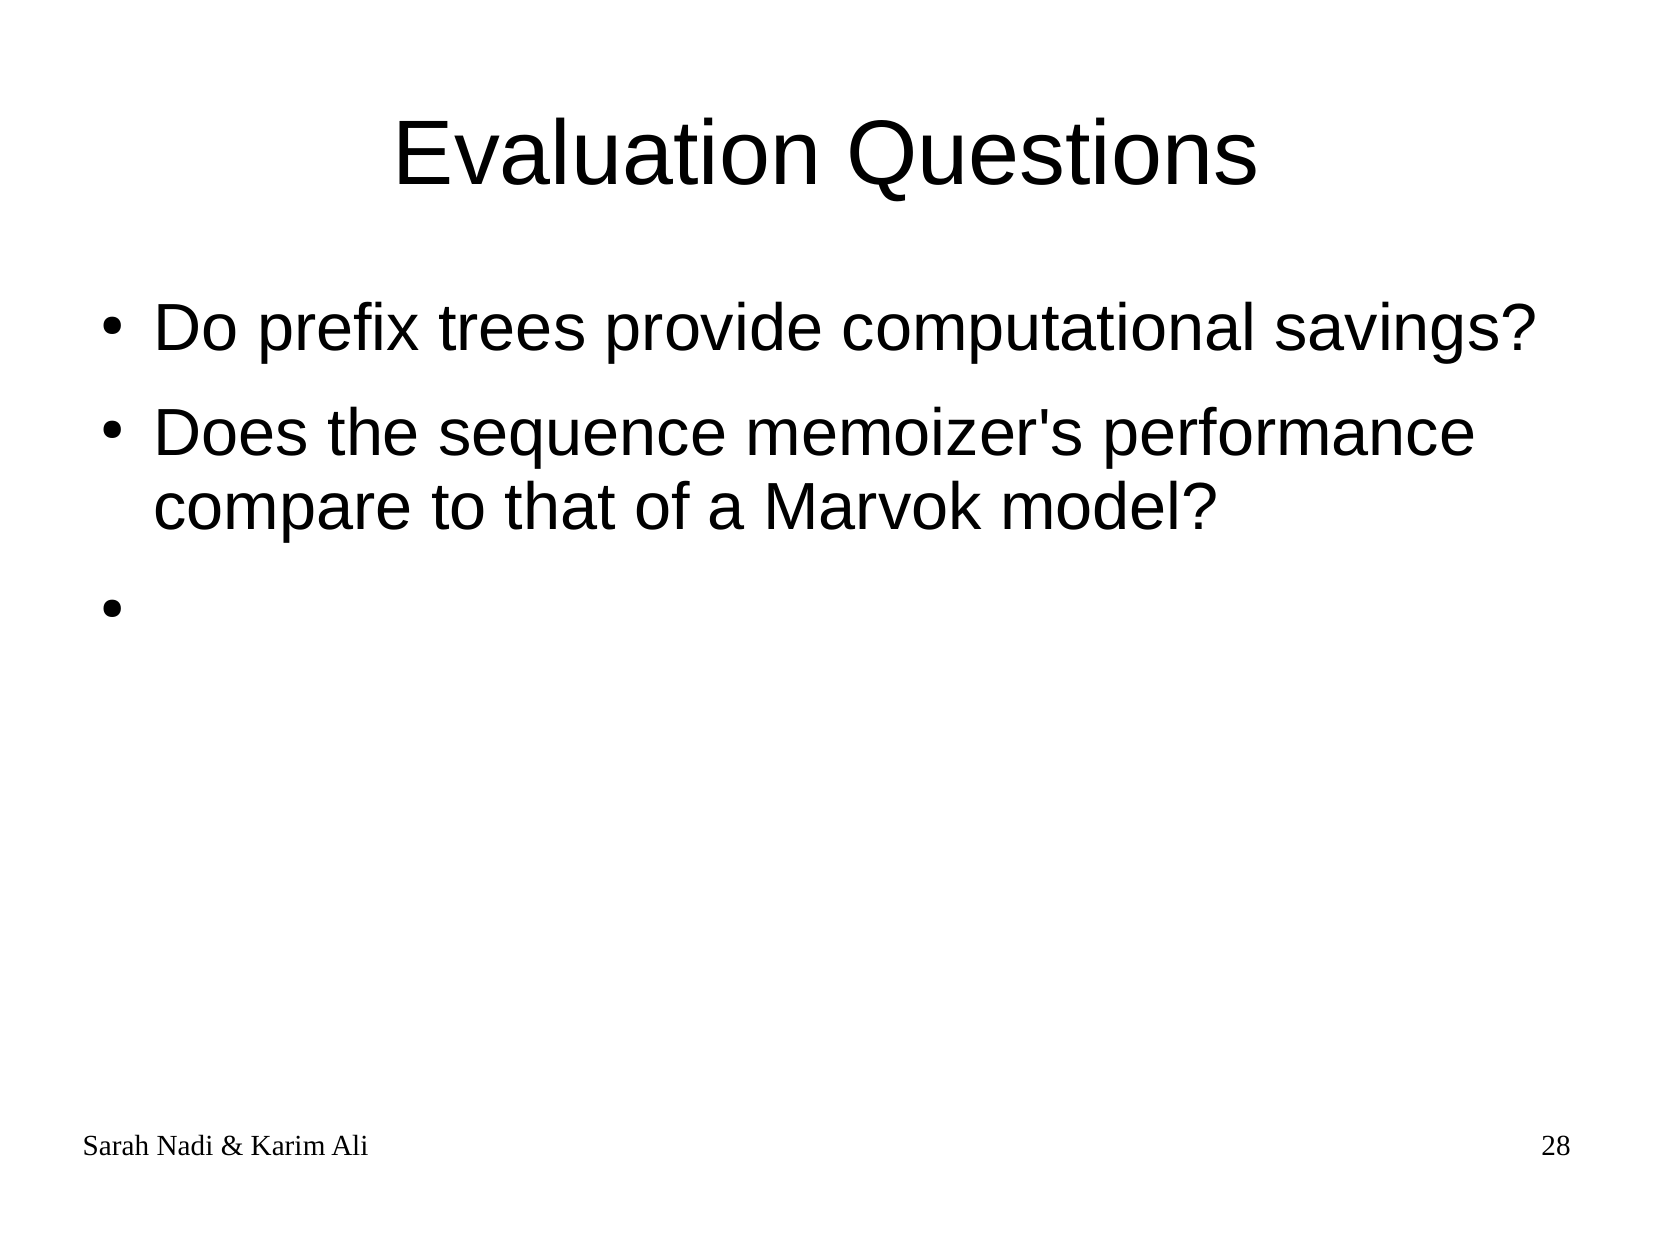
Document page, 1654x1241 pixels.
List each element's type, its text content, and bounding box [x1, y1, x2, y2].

list Do prefix trees provide computational savings? Does the sequence memoizer's performance compare to that of a Marvok model? [82, 290, 1571, 1109]
title Evaluation Questions [82, 56, 1571, 250]
